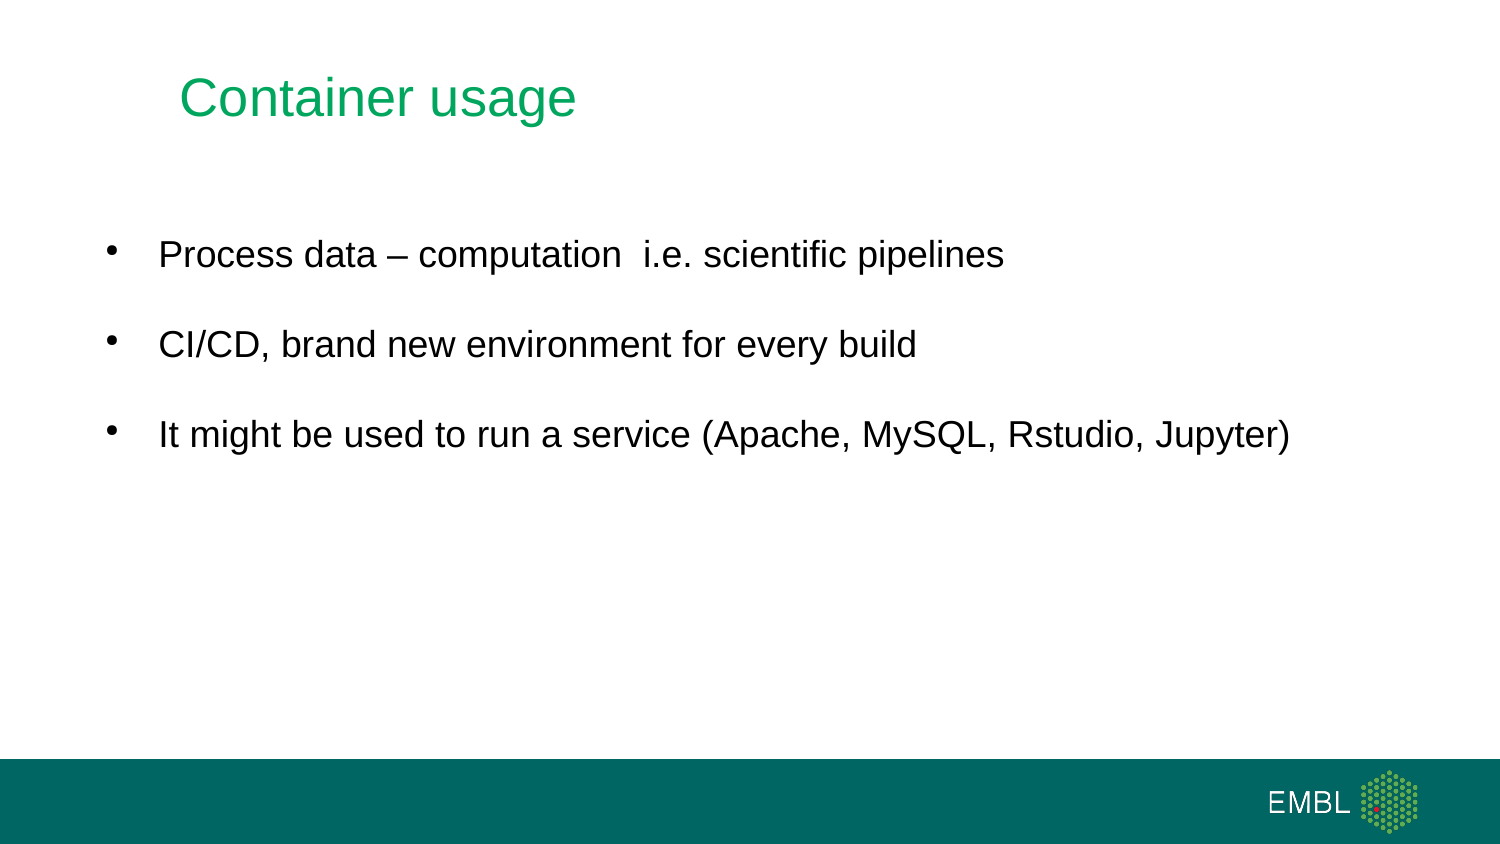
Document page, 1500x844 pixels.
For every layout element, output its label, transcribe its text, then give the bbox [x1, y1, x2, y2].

text_box Process data – computation i.e. scientific pipelines CI/CD, brand new environment for every build It might be used to run a service (Apache, MySQL, Rstudio, Jupyter) [87, 139, 1425, 675]
text_box Container usage [165, 60, 594, 136]
